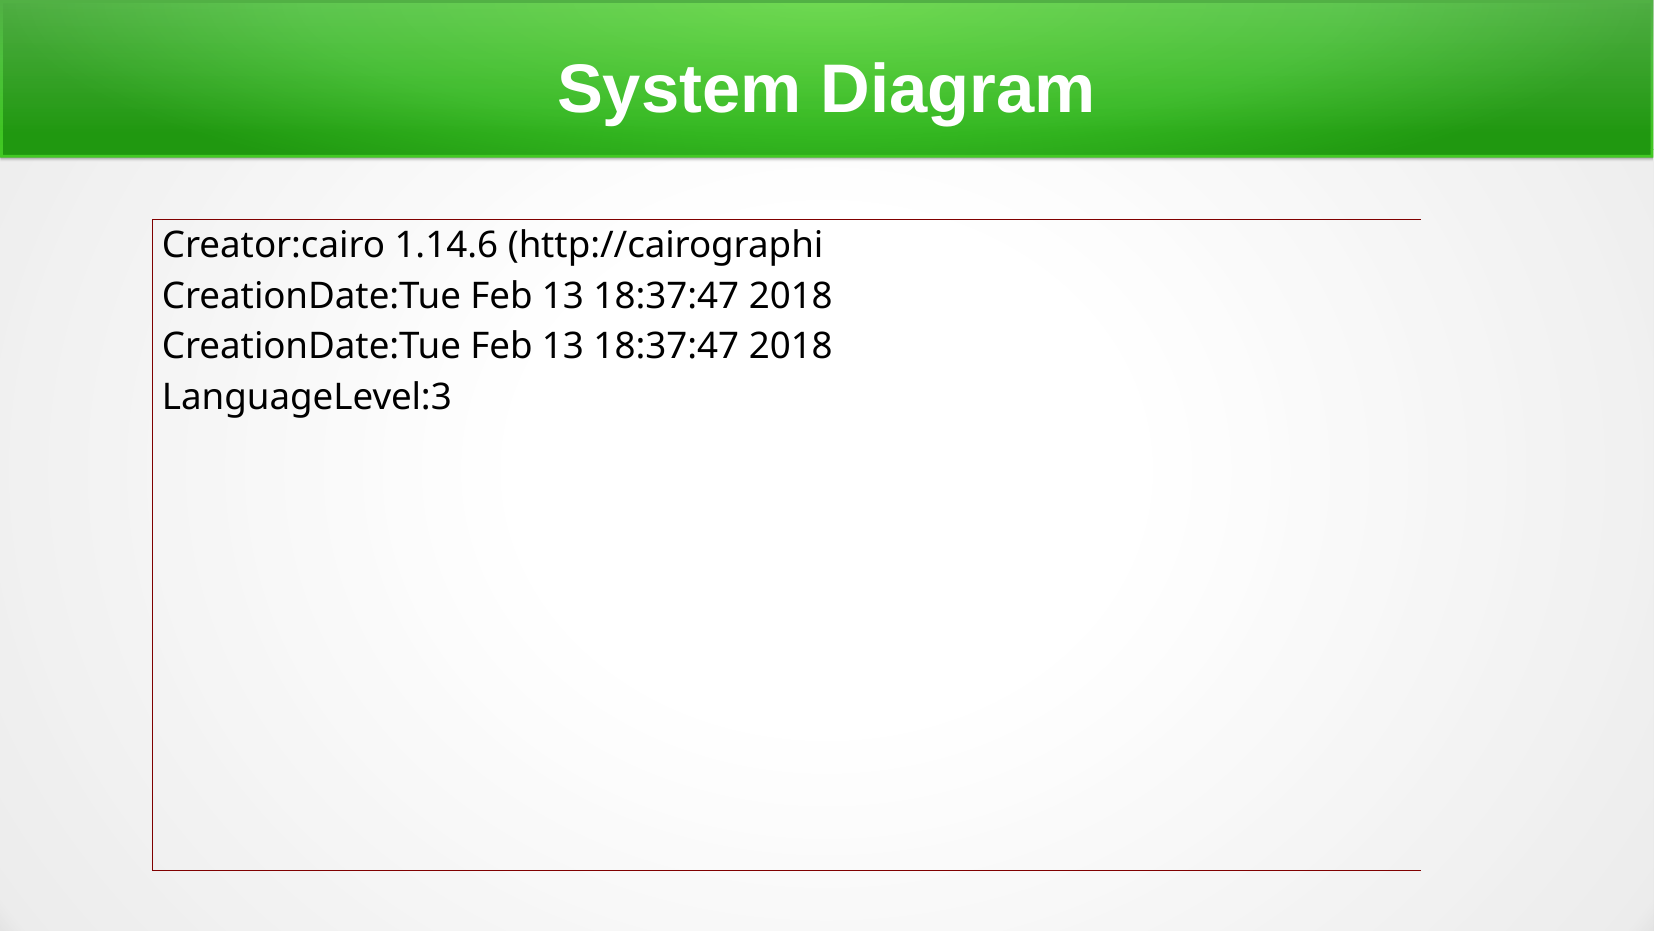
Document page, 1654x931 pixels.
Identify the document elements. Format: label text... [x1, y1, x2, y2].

picture [150, 216, 1421, 871]
title System Diagram [82, 35, 1571, 142]
